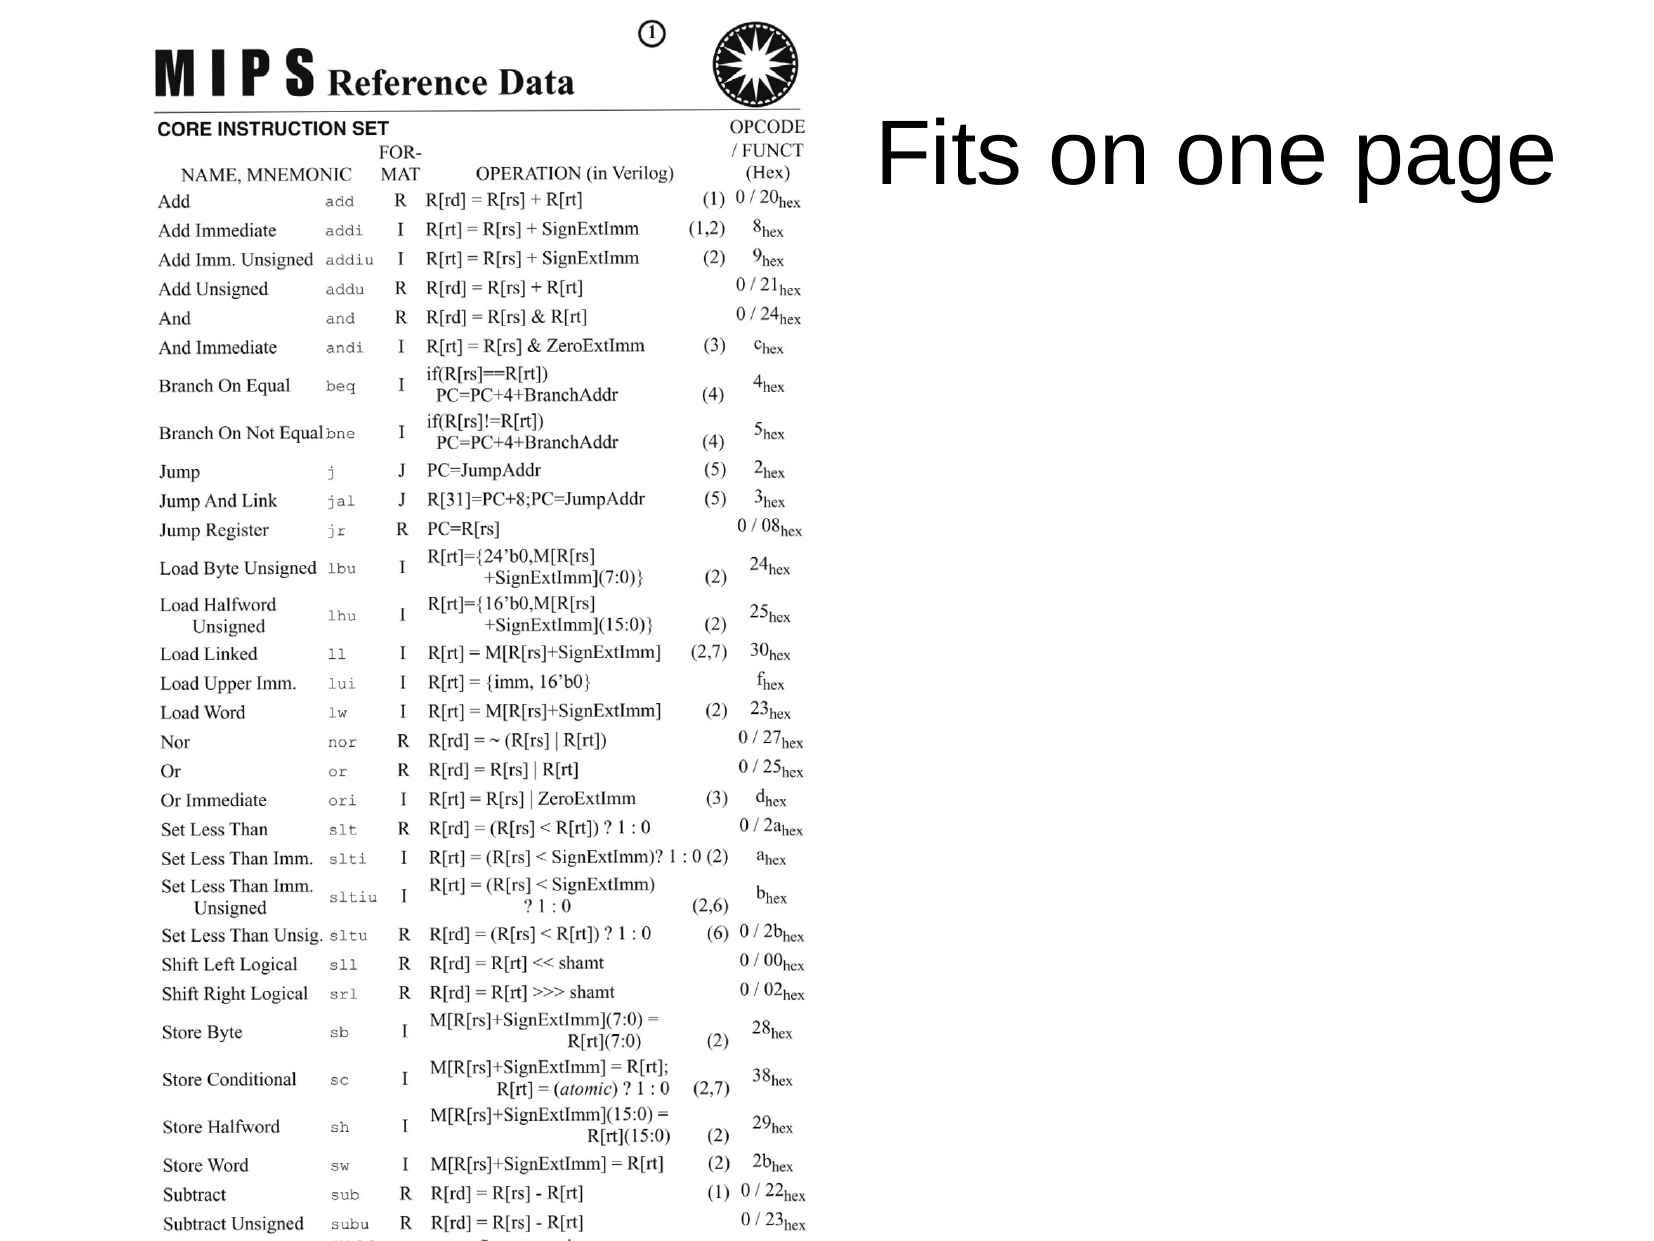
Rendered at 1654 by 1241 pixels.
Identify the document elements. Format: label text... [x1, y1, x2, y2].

picture [137, 0, 826, 1241]
title Fits on one page [862, 49, 1571, 257]
